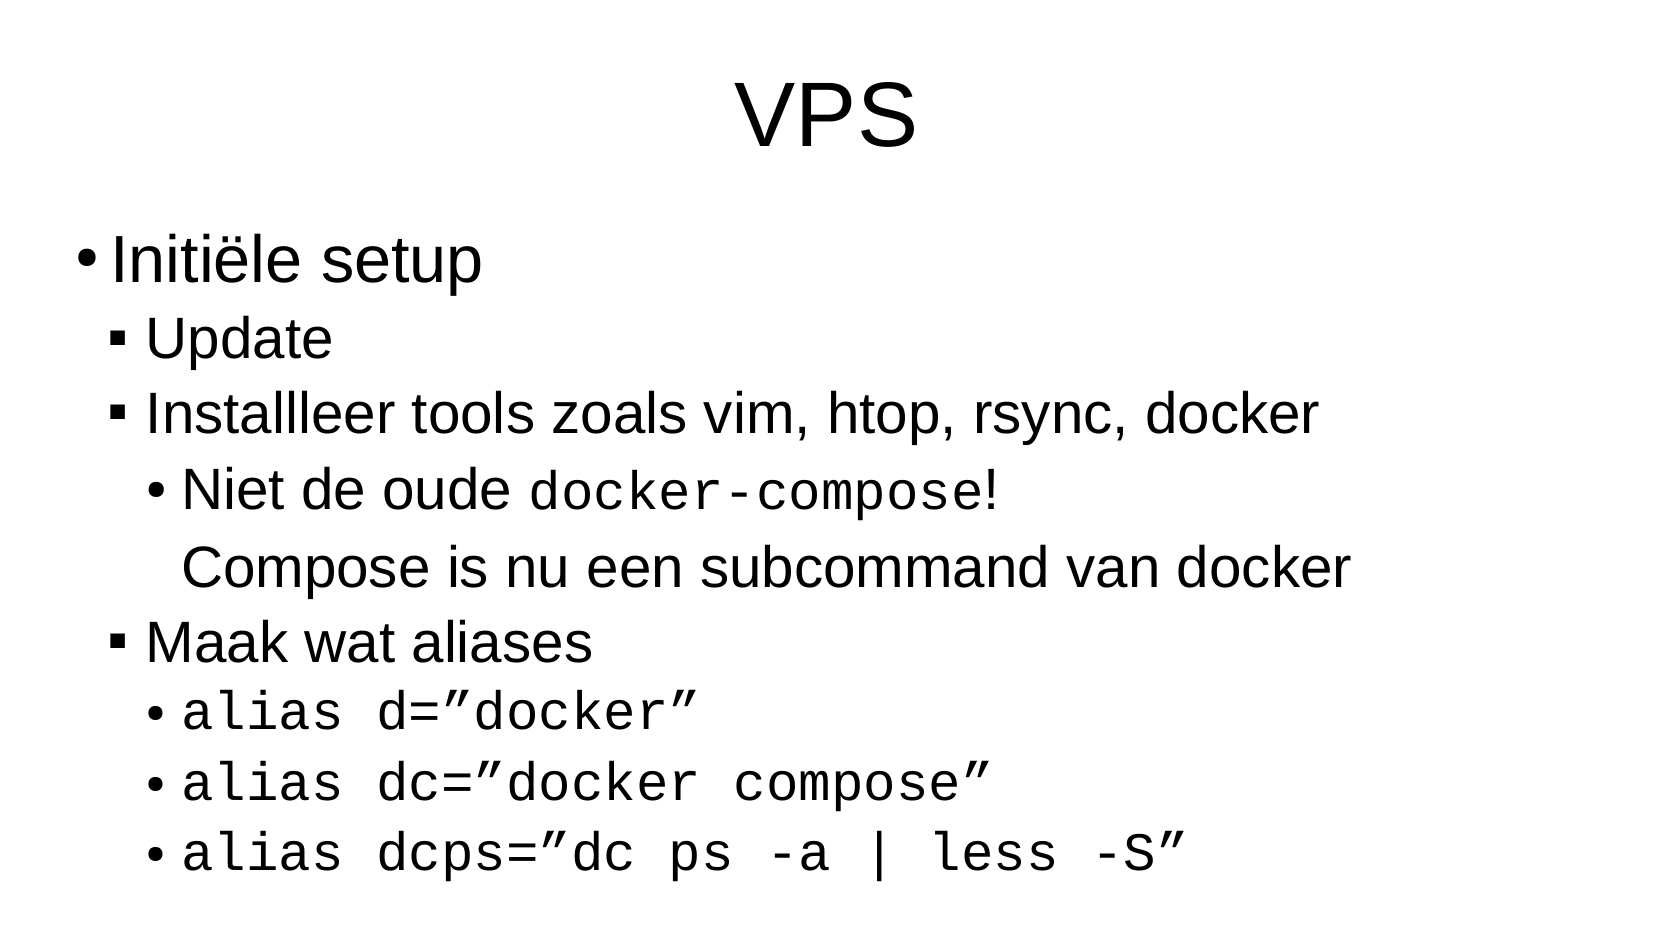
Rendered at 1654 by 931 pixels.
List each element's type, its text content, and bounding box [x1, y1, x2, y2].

subtitle Initiële setup Update Installleer tools zoals vim, htop, rsync, docker Niet de oude docker-compose! Compose is nu een subcommand van docker Maak wat aliases alias d=”docker” alias dc=”docker compose” alias dcps=”dc ps -a | less -S” [75, 210, 1564, 888]
title VPS [82, 37, 1571, 193]
